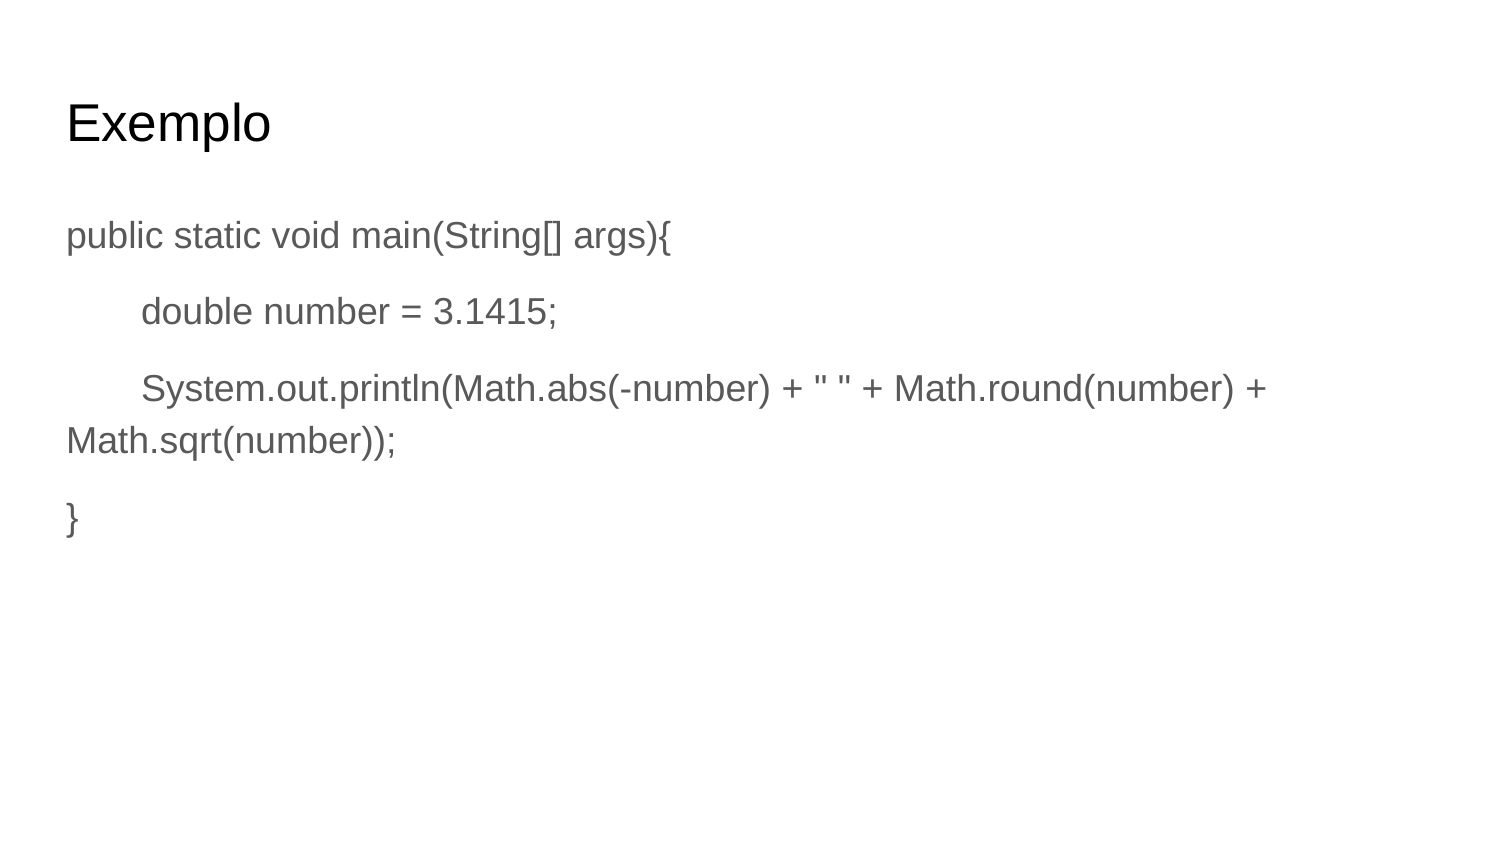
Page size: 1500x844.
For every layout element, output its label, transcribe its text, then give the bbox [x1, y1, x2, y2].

title Exemplo [51, 72, 1449, 167]
list public static void main(String[] args){ double number = 3.1415; System.out.println(Math.abs(-number) + " " + Math.round(number) + Math.sqrt(number)); } [51, 189, 1449, 750]
